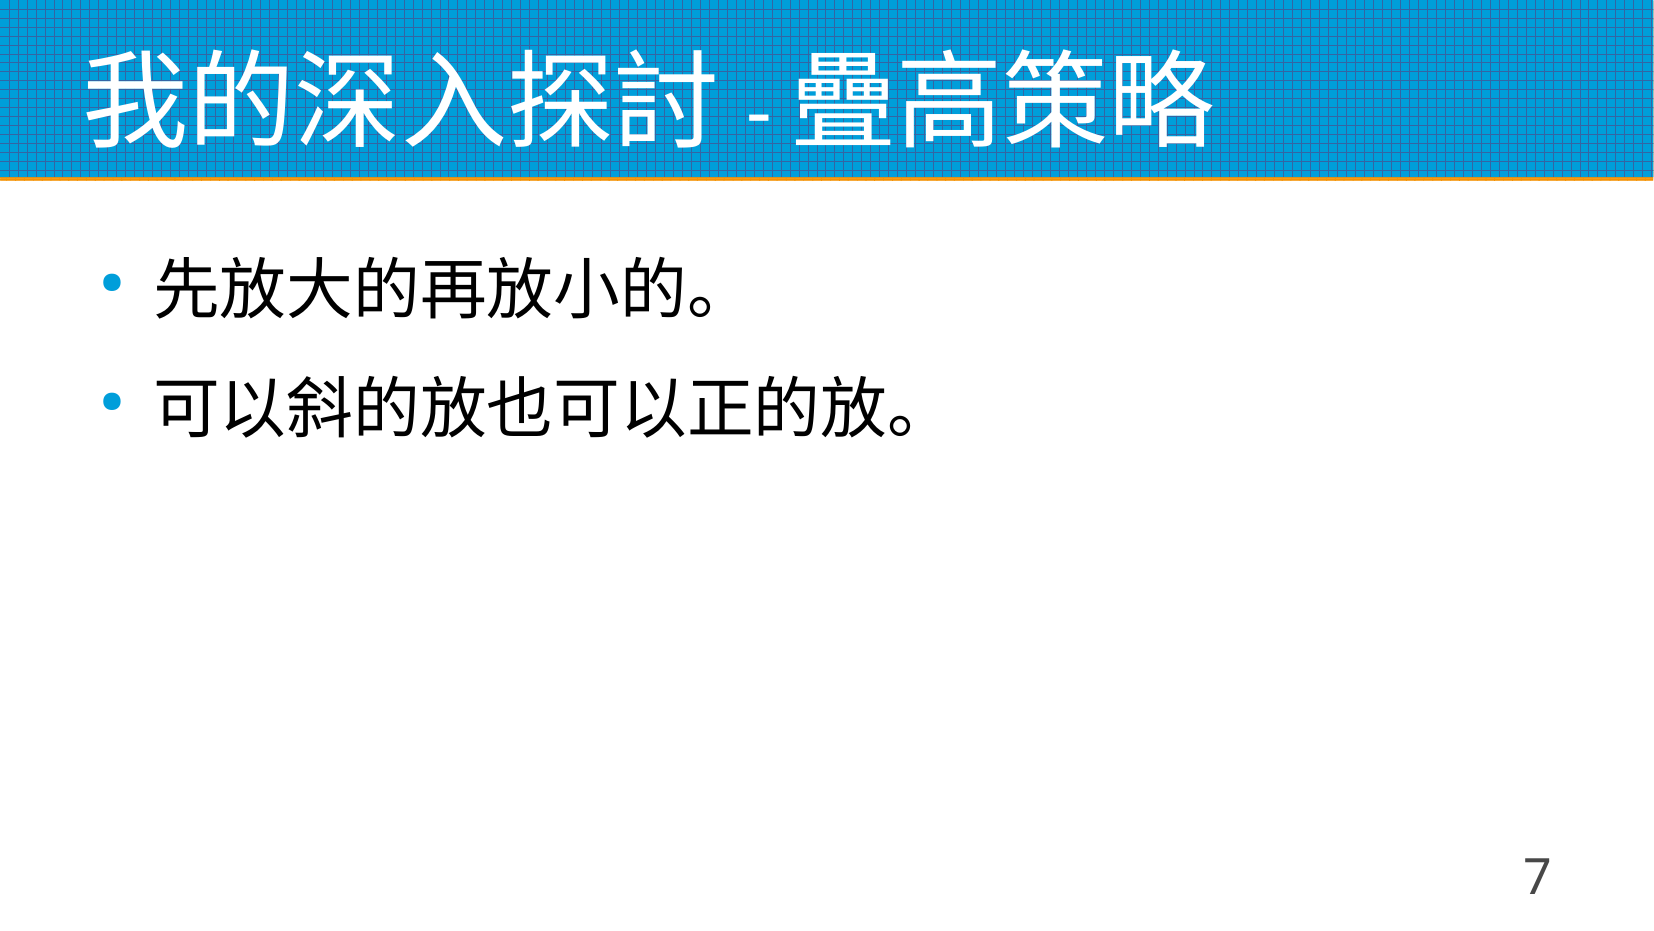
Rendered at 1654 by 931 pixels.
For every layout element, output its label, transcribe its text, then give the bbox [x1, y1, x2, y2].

list 先放大的再放小的。 可以斜的放也可以正的放。 [82, 236, 1563, 811]
title 我的深入探討-疊高策略 [82, 14, 1571, 171]
